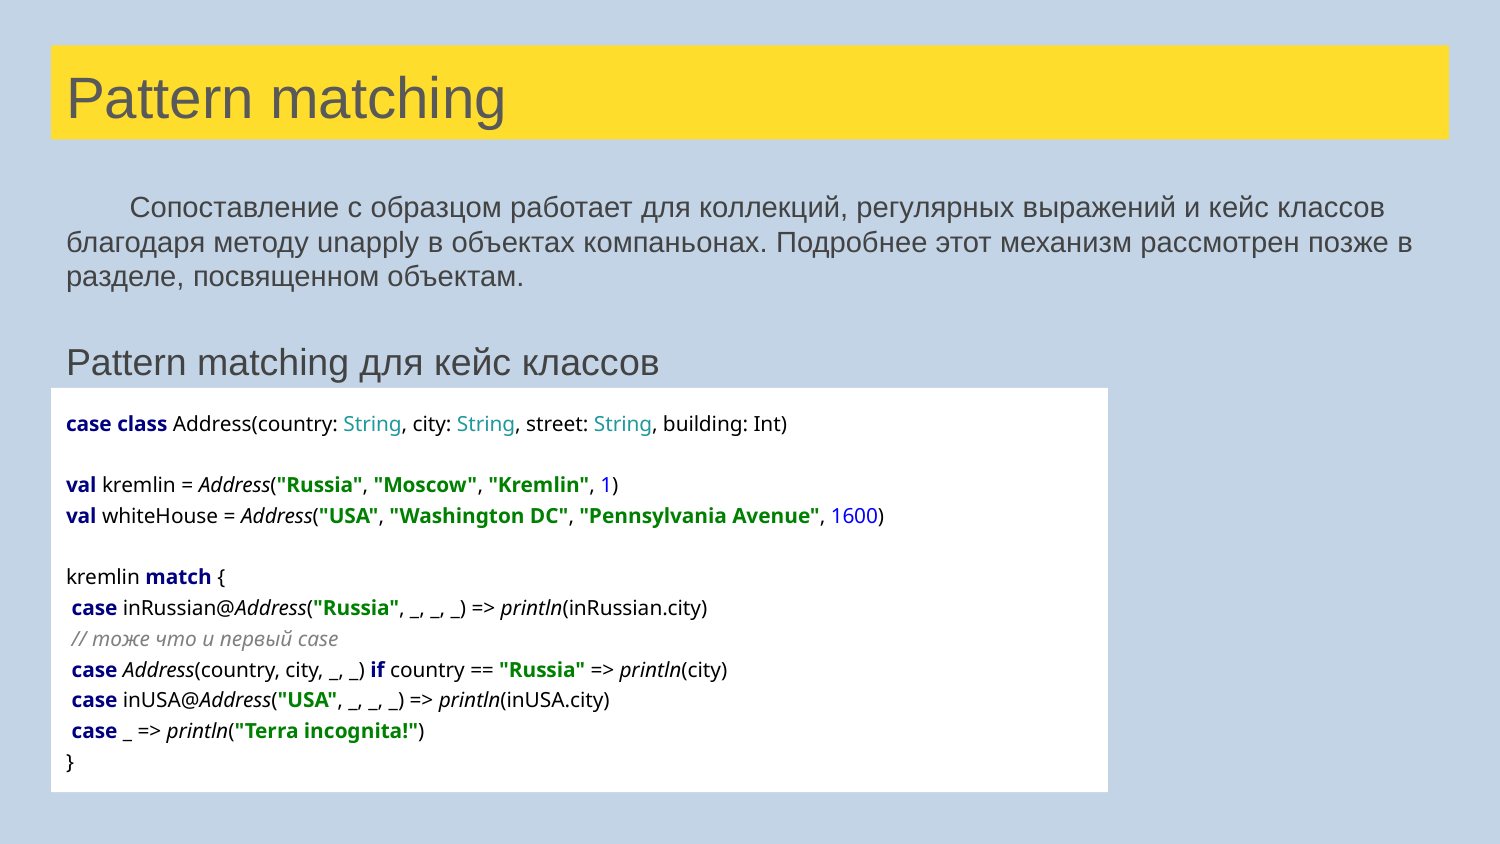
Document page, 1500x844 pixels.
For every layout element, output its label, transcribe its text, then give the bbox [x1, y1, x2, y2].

text_box case class Address(country: String, city: String, street: String, building: Int) val kremlin = Address("Russia", "Moscow", "Kremlin", 1) val whiteHouse = Address("USA", "Washington DC", "Pennsylvania Avenue", 1600) kremlin match { case inRussian@Address("Russia", _, _, _) => println(inRussian.city) // тоже что и первый case case Address(country, city, _, _) if country == "Russia" => println(city) case inUSA@Address("USA", _, _, _) => println(inUSA.city) case _ => println("Terra incognita!") } [51, 387, 1108, 793]
text_box Сопоставление с образцом работает для коллекций, регулярных выражений и кейс классов благодаря методу unapply в объектах компаньонах. Подробнее этот механизм рассмотрен позже в разделе, посвященном объектам. Pattern matching для кейс классов [51, 172, 1449, 818]
title Pattern matching [51, 45, 1449, 140]
